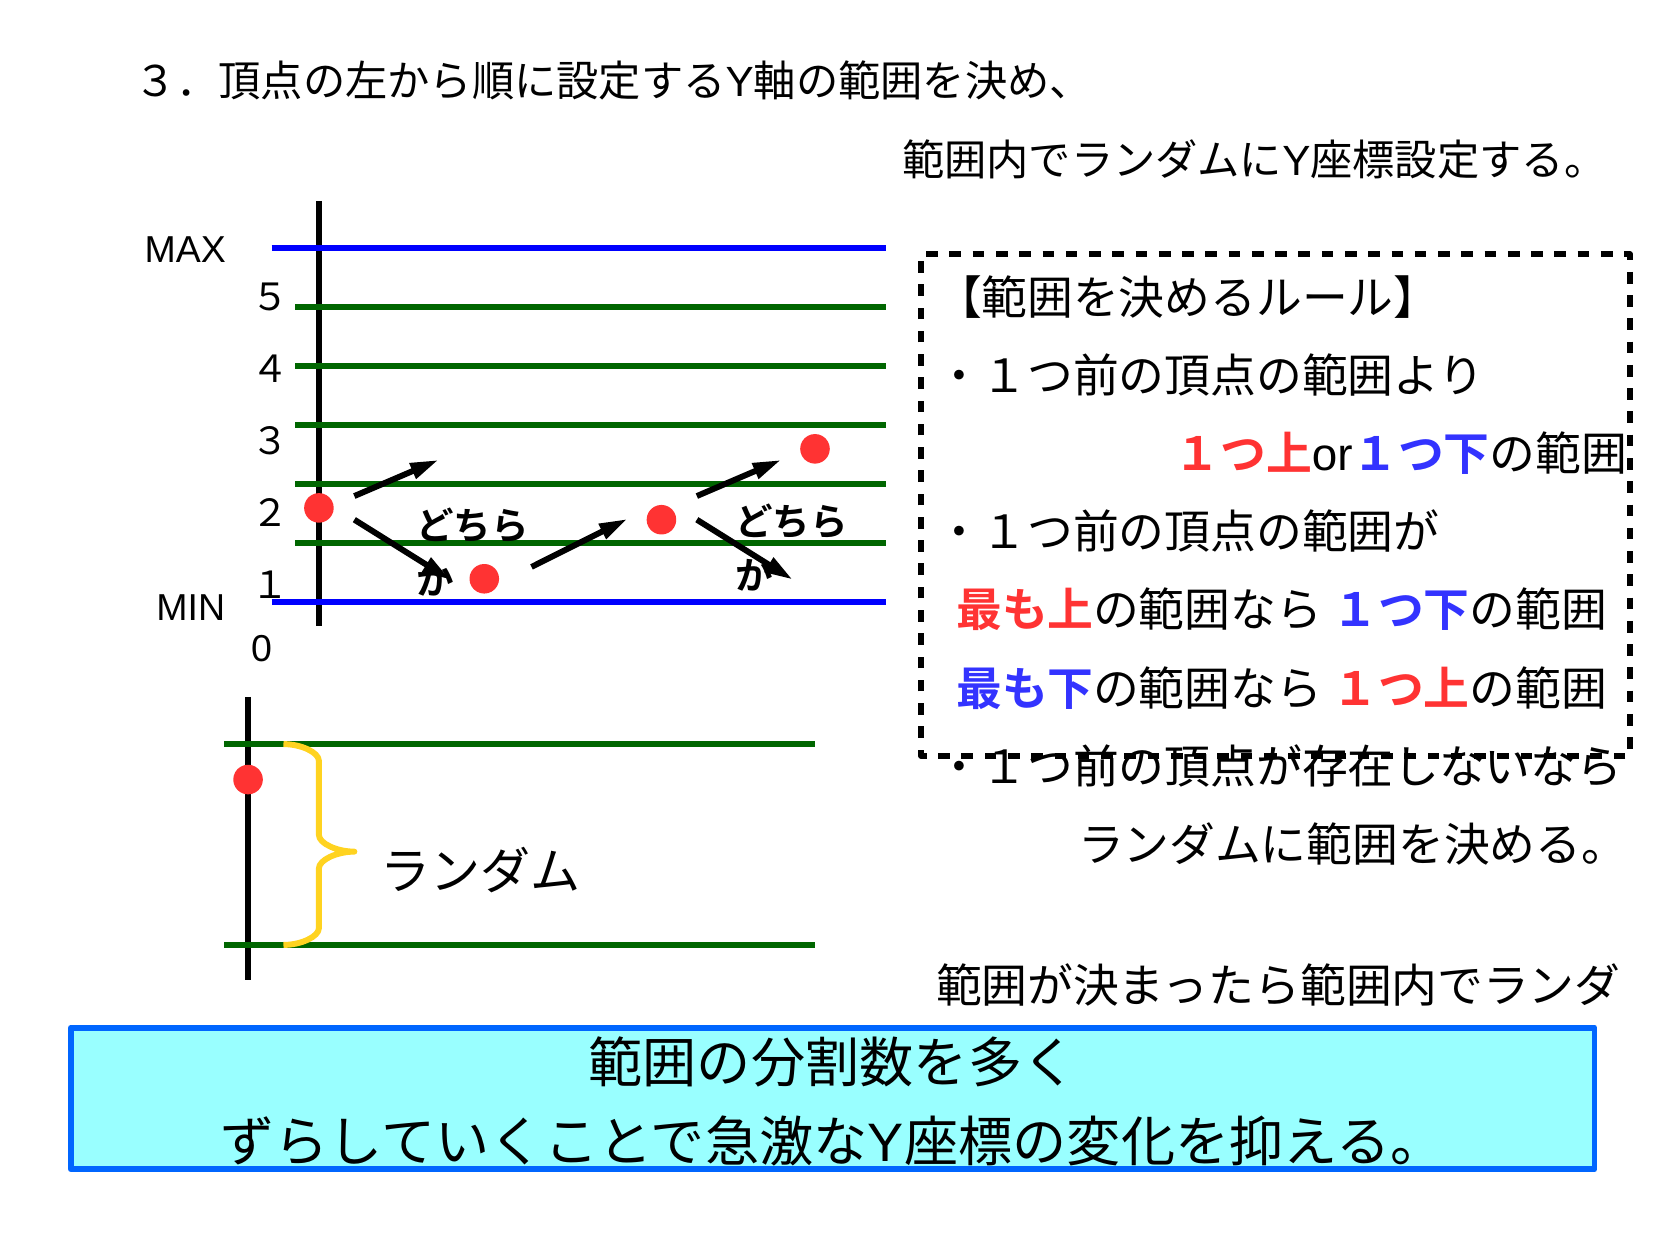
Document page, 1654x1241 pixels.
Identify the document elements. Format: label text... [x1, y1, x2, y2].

list ３．頂点の左から順に設定するY軸の範囲を決め、 範囲内でランダムにY座標設定する。 [23, 47, 1607, 189]
text_box ランダム [366, 824, 957, 945]
text_box [236, 767, 260, 792]
text_box どちらか [401, 488, 579, 544]
text_box 【範囲を決めるルール】 ・１つ前の頂点の範囲より １つ上or１つ下の範囲 ・１つ前の頂点の範囲が 最も上の範囲なら １つ下の範囲 最も下の範囲なら １つ上の範囲 ・１つ前の頂点が存在しないなら ランダムに範囲を決める。 範囲が決まったら範囲内でランダムにY座標を設定する。 [921, 254, 1642, 1028]
text_box MAX [129, 221, 249, 279]
text_box MIN [141, 578, 249, 638]
text_box [319, 496, 331, 520]
text_box ５ ４ ３ ２ １ 0 [236, 259, 319, 593]
text_box [803, 437, 827, 461]
text_box [472, 566, 497, 591]
text_box [649, 507, 674, 532]
text_box 範囲の分割数を多く ずらしていくことで急激なY座標の変化を抑える。 [70, 1027, 1595, 1170]
text_box どちらか [720, 484, 898, 539]
